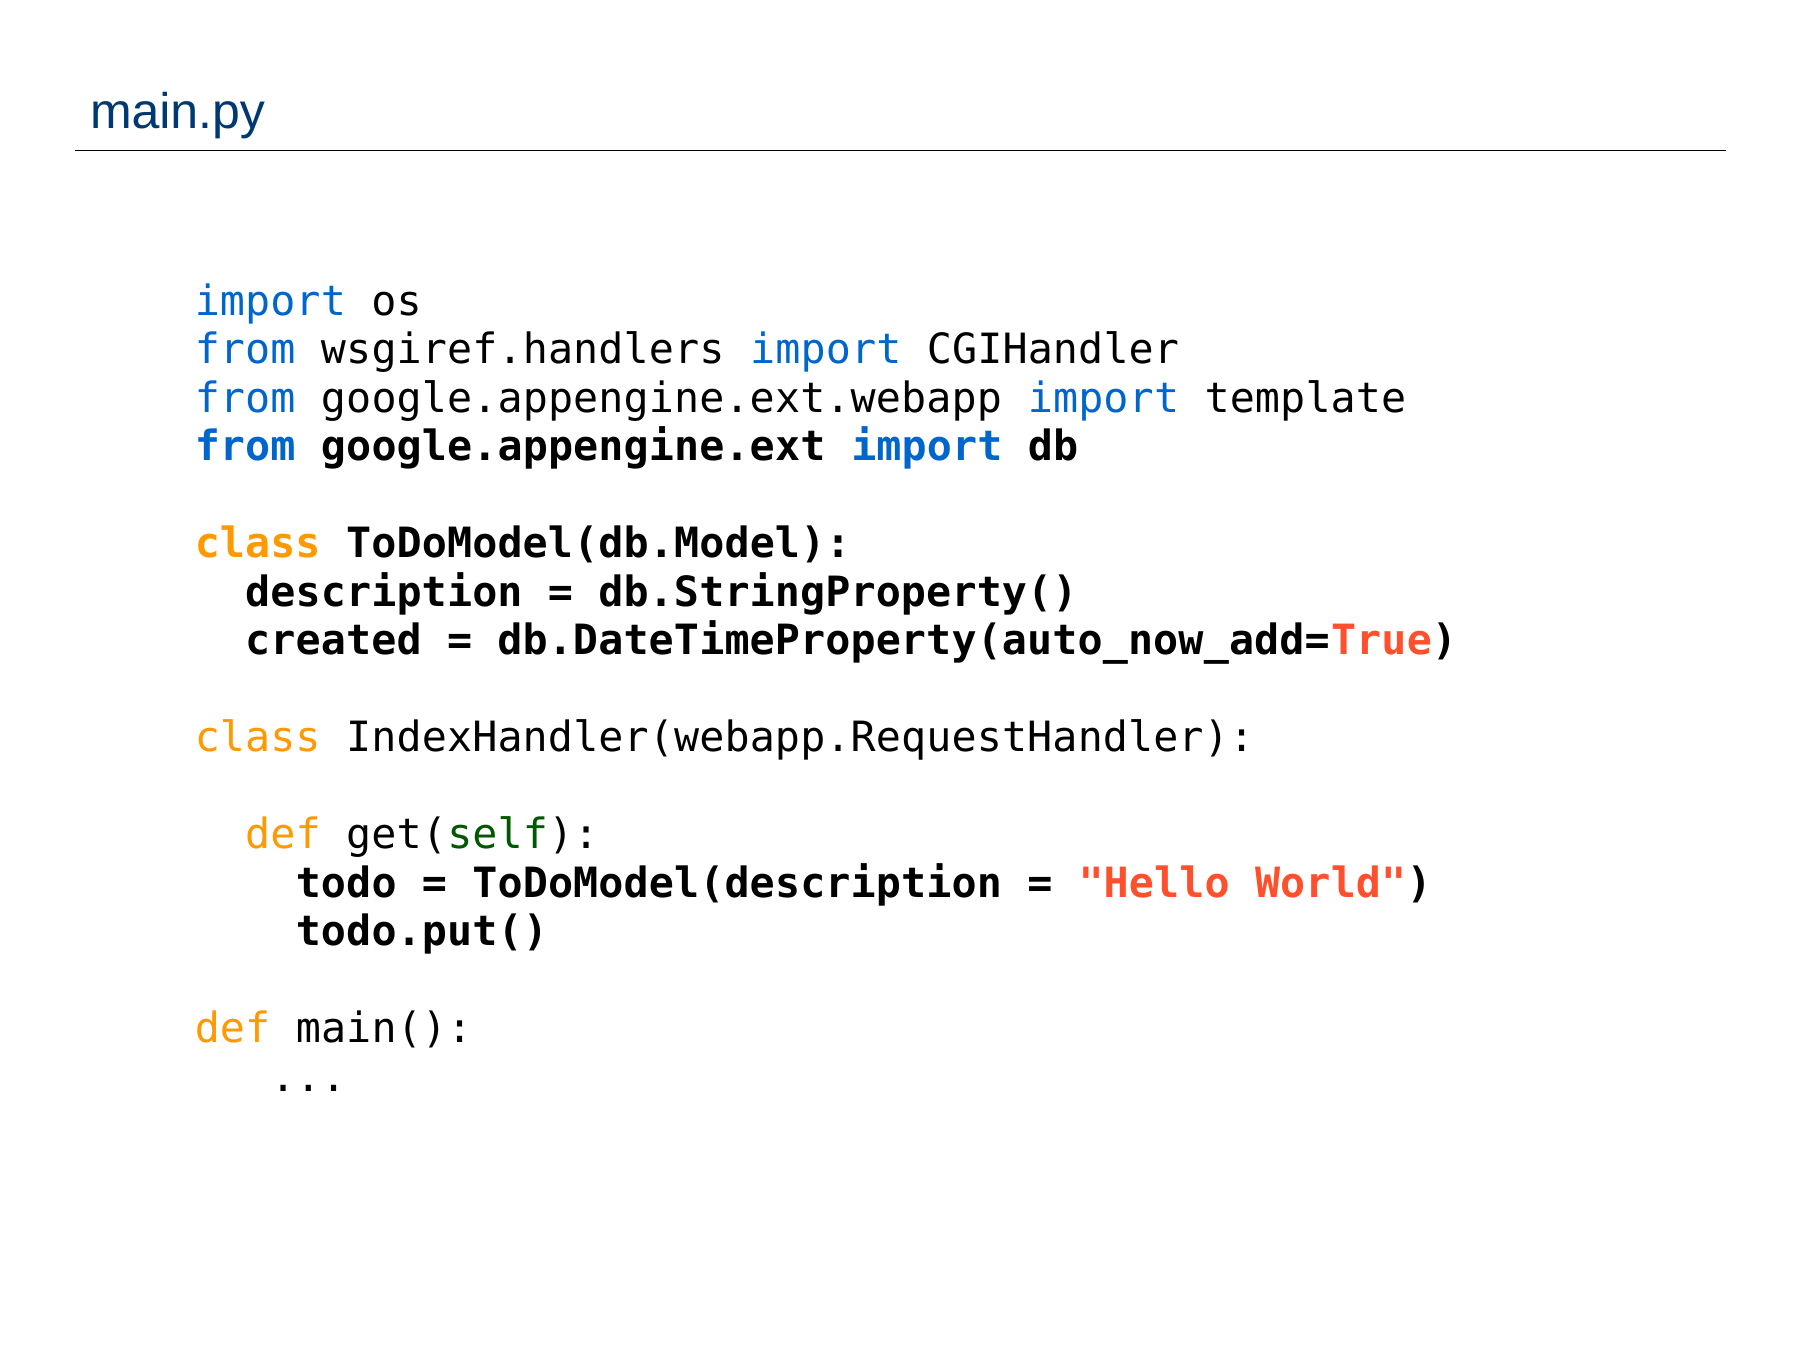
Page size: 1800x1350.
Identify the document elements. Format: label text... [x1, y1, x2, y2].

title main.py [90, 38, 1711, 147]
text_box import os from wsgiref.handlers import CGIHandler from google.appengine.ext.webapp import template from google.appengine.ext import db class ToDoModel(db.Model): description = db.StringProperty() created = db.DateTimeProperty(auto_now_add=True) class IndexHandler(webapp.RequestHandler): def get(self): todo = ToDoModel(description = "Hello World") todo.put() def main(): ... [180, 269, 1800, 1236]
